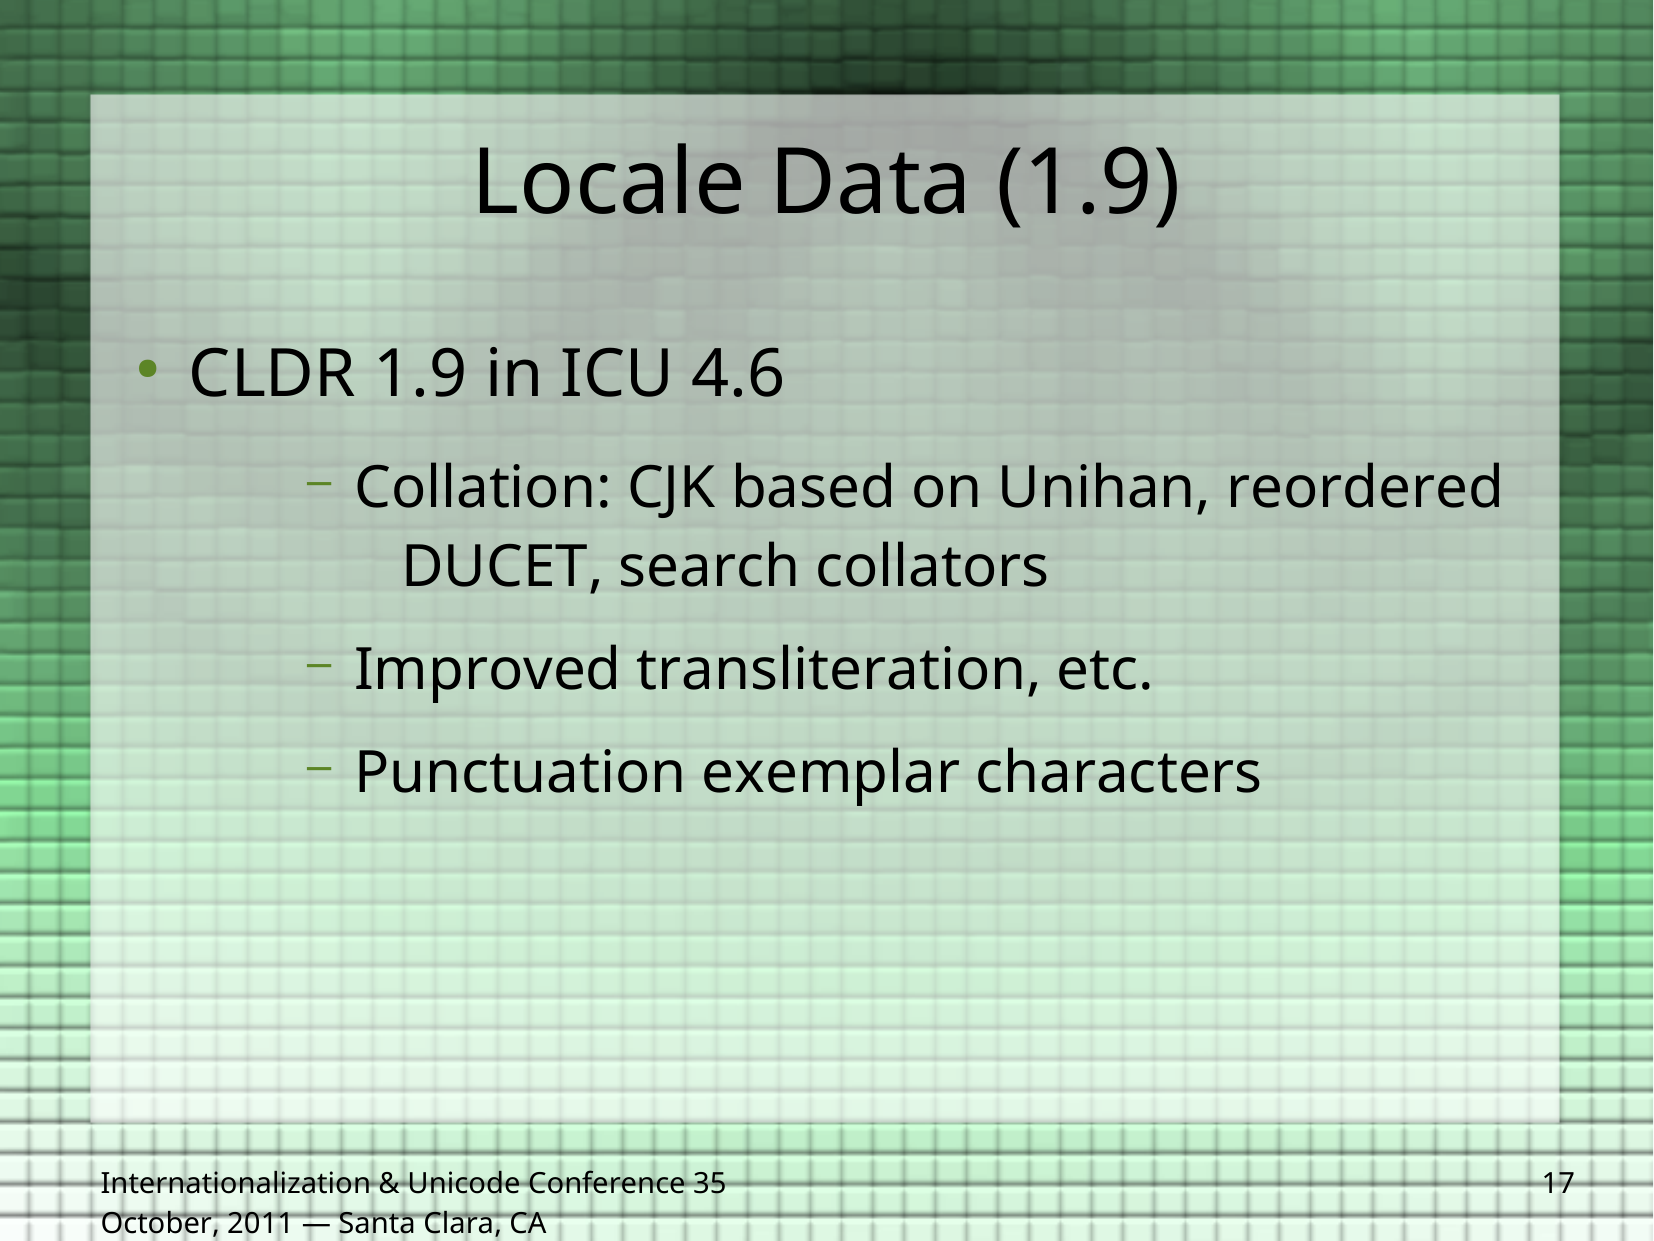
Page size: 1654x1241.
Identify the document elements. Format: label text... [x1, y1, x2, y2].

title Locale Data (1.9) [88, 90, 1565, 266]
picture [0, 0, 1654, 1241]
list CLDR 1.9 in ICU 4.6 Collation: CJK based on Unihan, reordered DUCET, search collators Improved transliteration, etc. Punctuation exemplar characters [118, 324, 1535, 1093]
